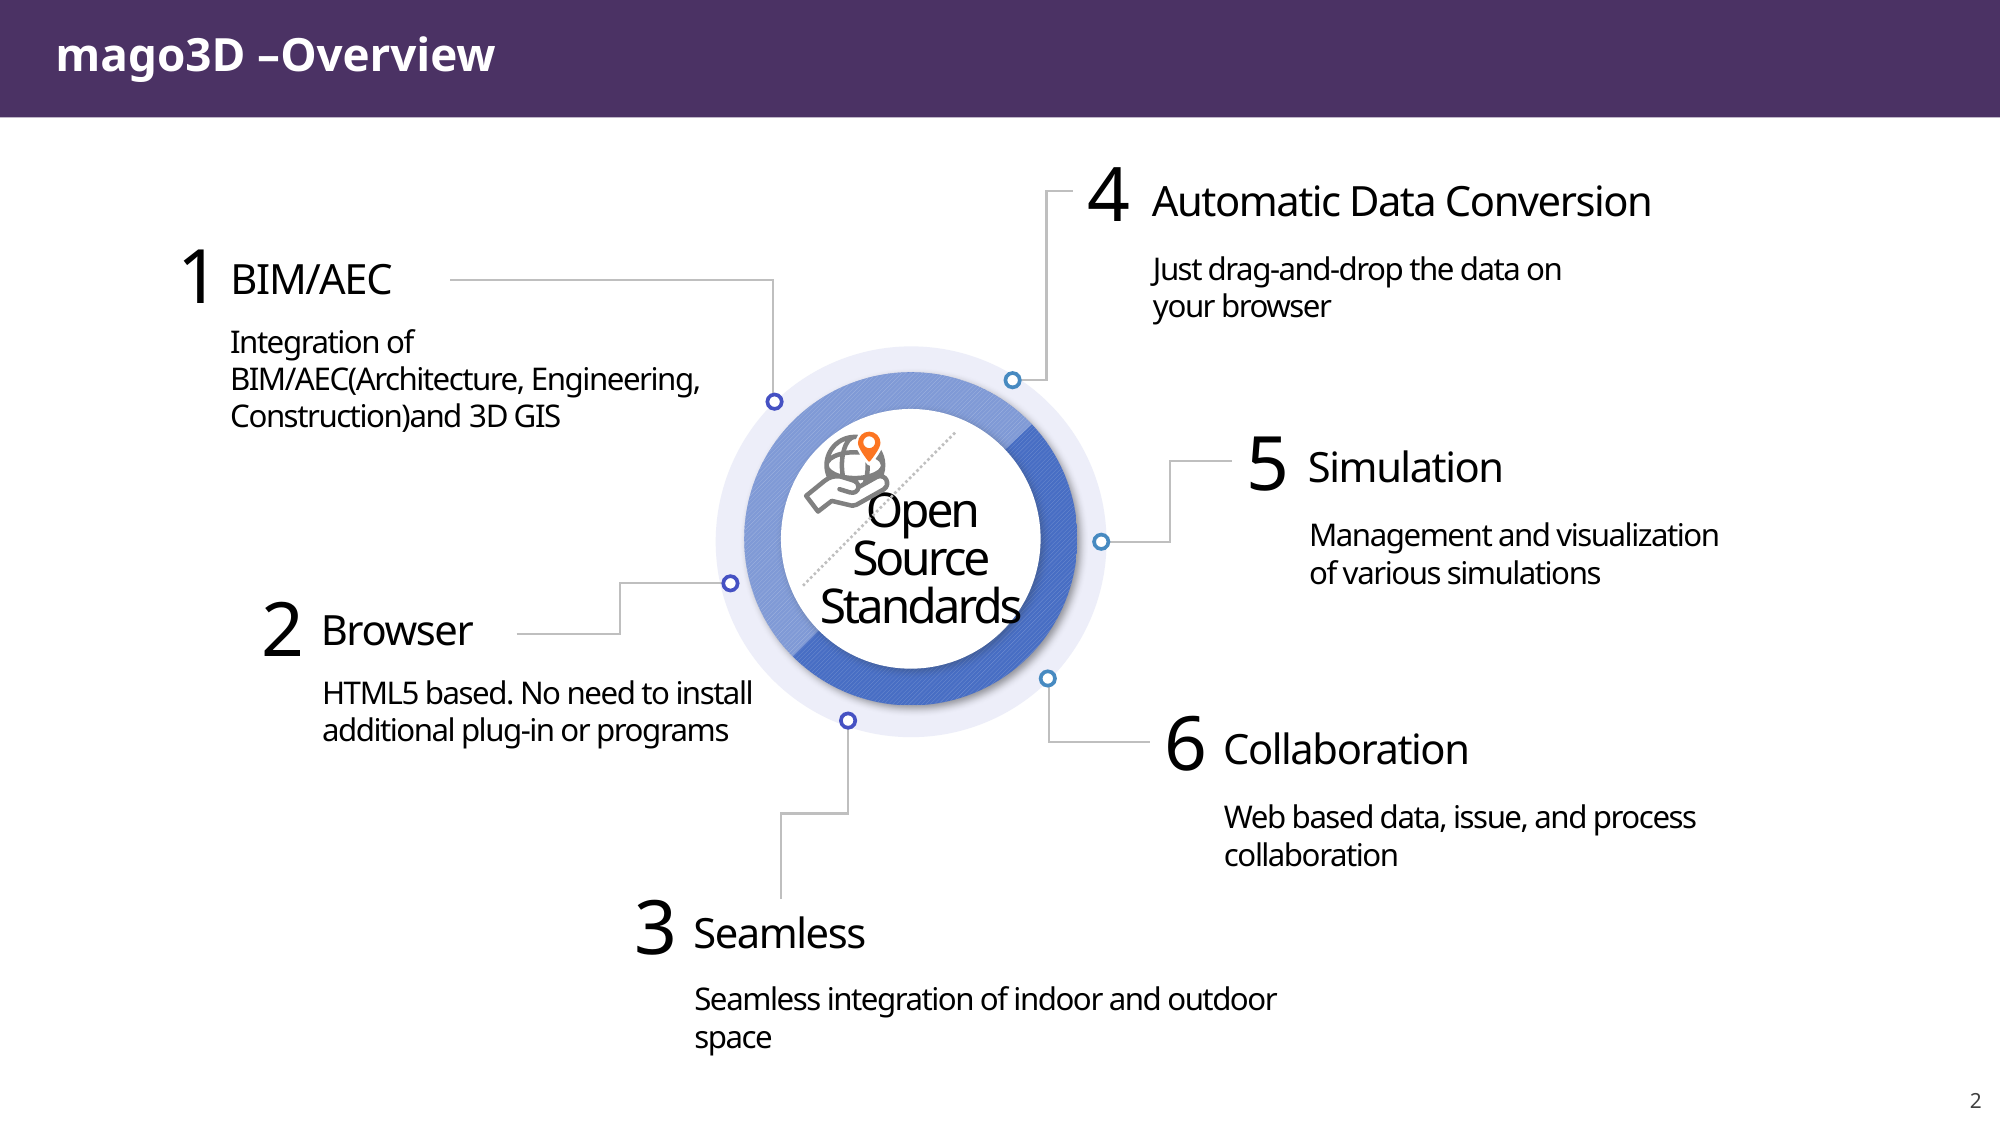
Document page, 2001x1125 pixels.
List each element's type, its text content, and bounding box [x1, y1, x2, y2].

text_box Browser [320, 596, 608, 662]
text_box 6 [1150, 688, 1223, 794]
text_box Simulation [1305, 433, 1595, 499]
text_box [715, 346, 1109, 738]
text_box Automatic Data Conversion [1146, 166, 1713, 232]
text_box 2 [246, 573, 320, 679]
text_box Open Source Standards [810, 482, 884, 507]
text_box 3 [619, 872, 693, 978]
text_box BIM/AEC [236, 245, 517, 311]
slide_number <숫자> [1546, 1062, 1997, 1123]
text_box BIM/AEC [238, 280, 251, 291]
text_box Just drag-and-drop the data on your browser [1138, 241, 1611, 332]
text_box Collaboration [1223, 715, 1510, 781]
text_box Web based data, issue, and process collaboration [1209, 790, 1712, 880]
text_box Seamless [693, 899, 980, 965]
text_box Open Source Standards [791, 482, 1052, 641]
text_box 1 [163, 221, 236, 327]
text_box Open Source Standards [872, 496, 895, 524]
text_box 4 [1073, 138, 1146, 244]
text_box Management and visualization of various simulations [1294, 508, 1767, 598]
text_box Integration of BIM/AEC(Architecture, Engineering, Construction)and 3D GIS [215, 314, 720, 442]
text_box Seamless integration of indoor and outdoor space [679, 972, 1295, 1062]
text_box 5 [1232, 407, 1305, 513]
text_box HTML5 based. No need to install additional plug-in or programs [307, 665, 812, 756]
text_box mago3D –Overview [40, 18, 1947, 89]
